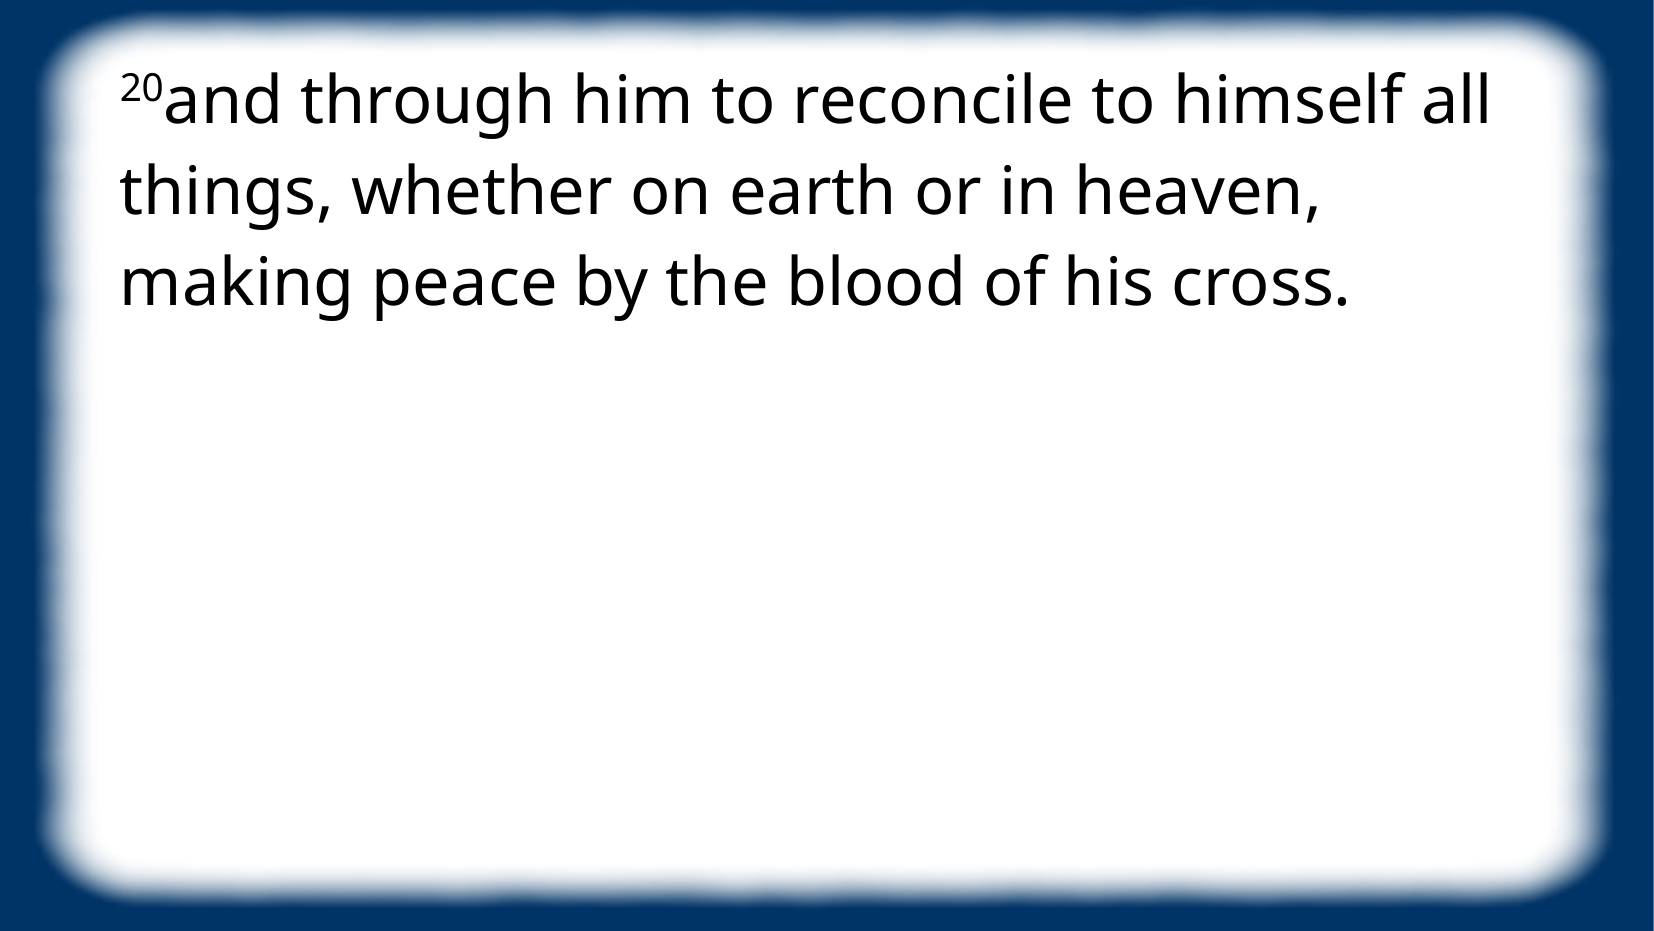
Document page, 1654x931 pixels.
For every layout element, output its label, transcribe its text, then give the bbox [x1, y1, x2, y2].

text_box 20and through him to reconcile to himself all things, whether on earth or in heaven, making peace by the blood of his cross. [105, 45, 1546, 361]
picture [0, 0, 1654, 931]
